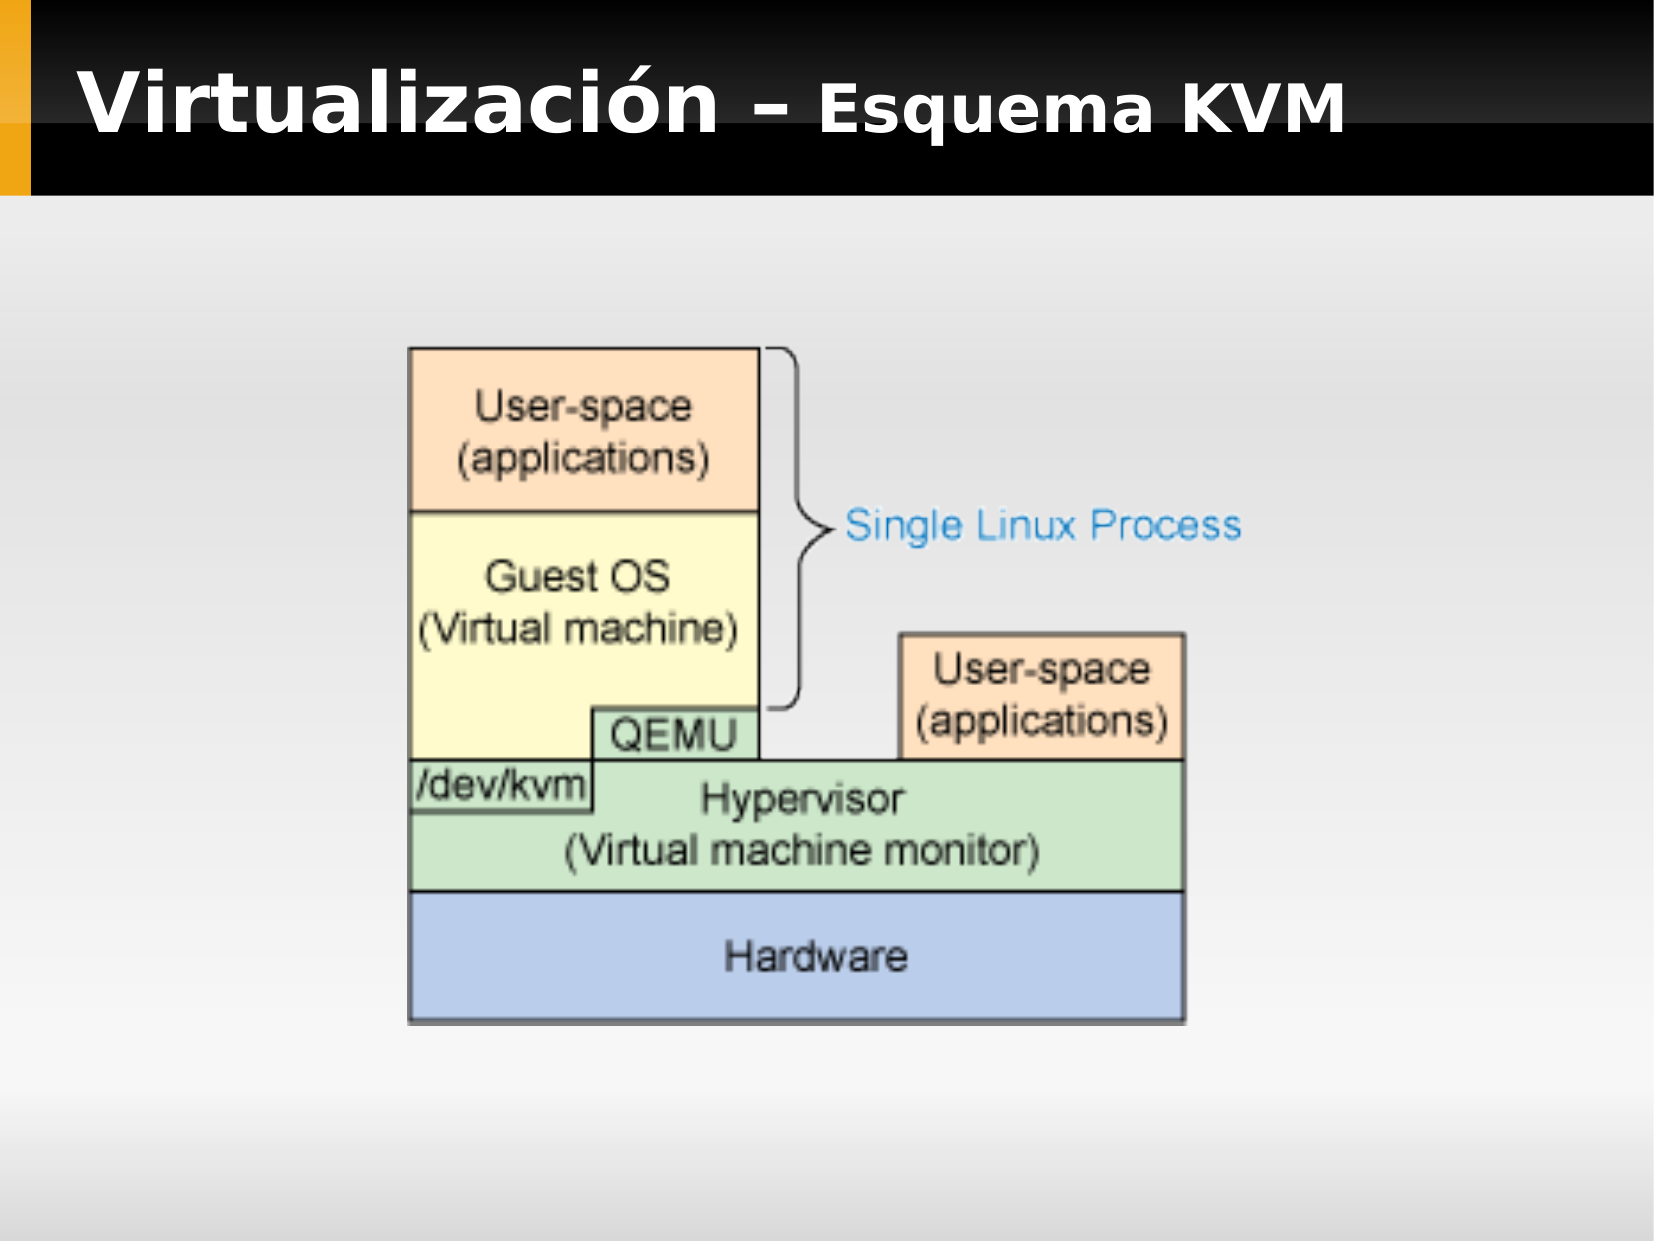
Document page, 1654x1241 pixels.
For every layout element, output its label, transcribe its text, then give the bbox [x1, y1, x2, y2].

list [82, 260, 1625, 1211]
picture [0, 0, 1654, 1241]
title Virtualización – Esquema KVM [76, 0, 1565, 208]
